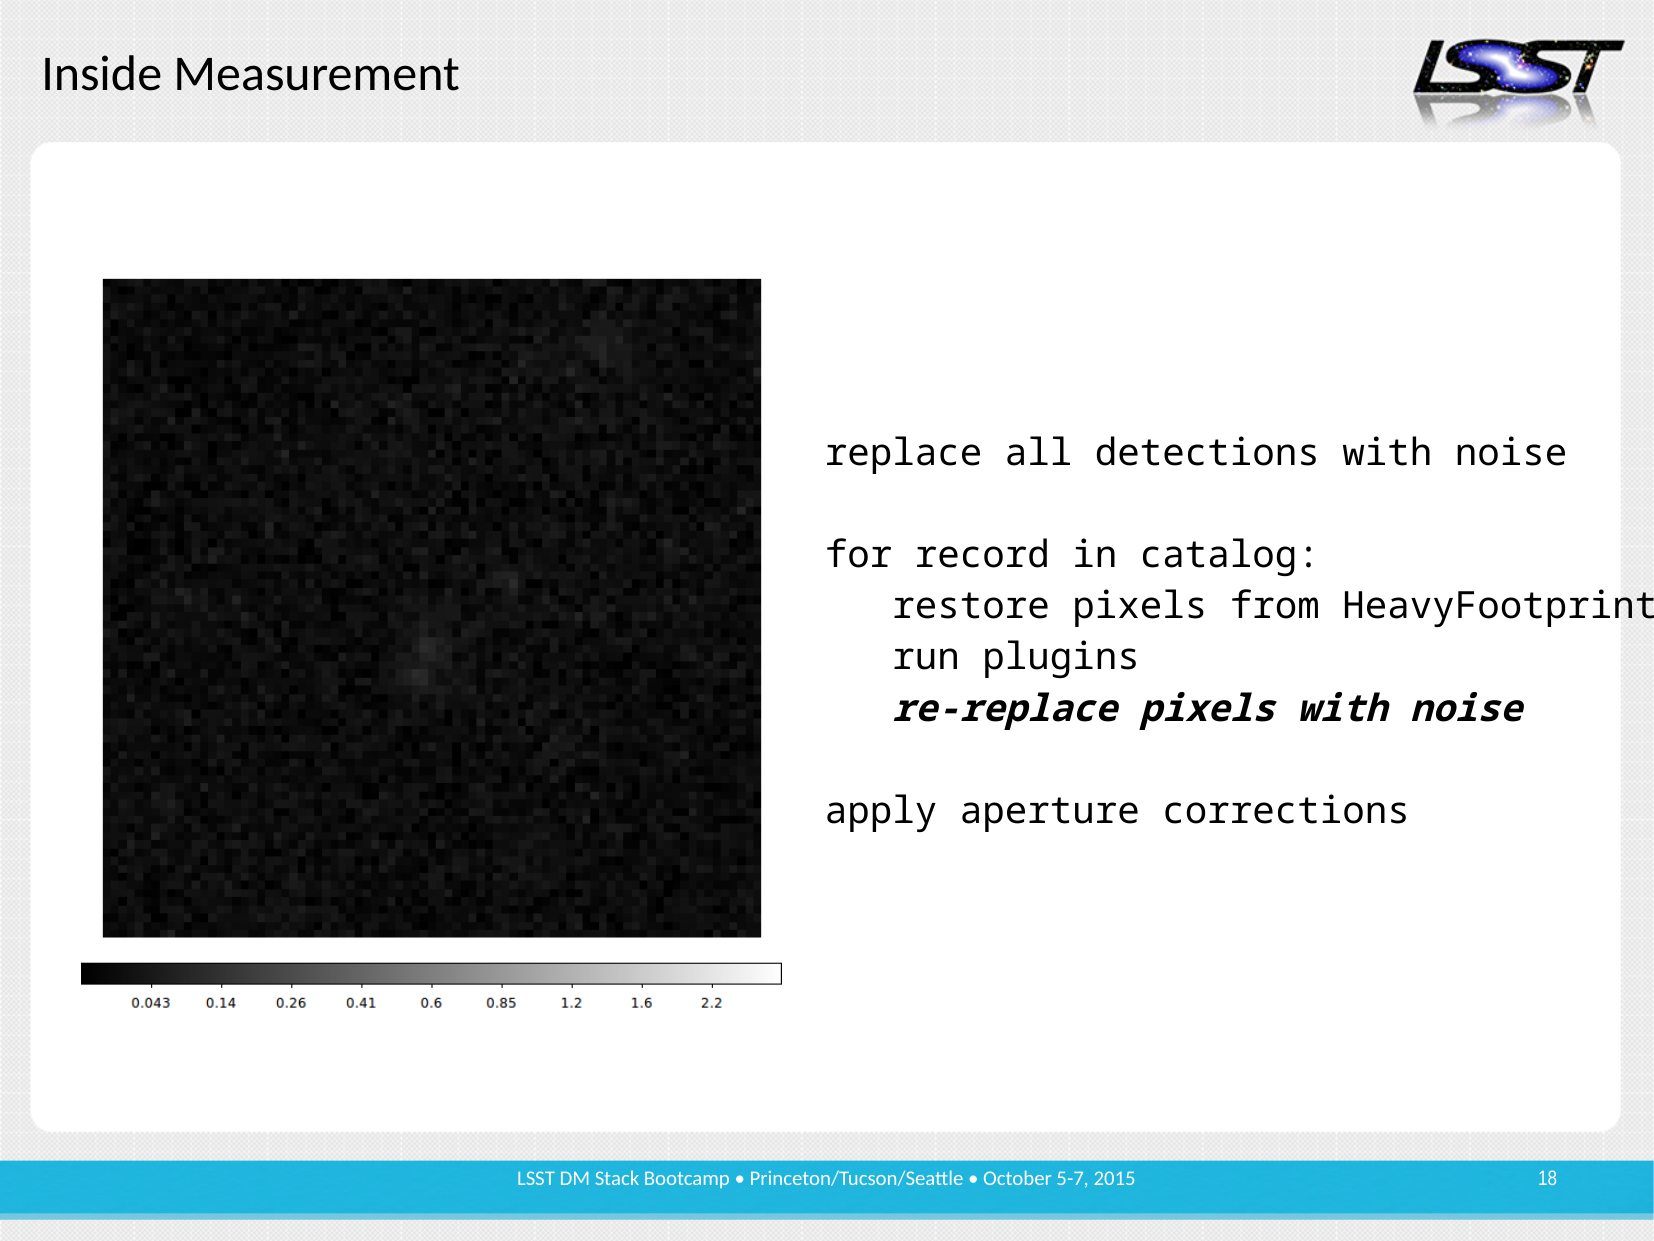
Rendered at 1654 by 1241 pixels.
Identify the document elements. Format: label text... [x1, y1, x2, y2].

picture [0, 0, 1654, 1241]
title Inside Measurement [41, 27, 1161, 129]
text_box replace all detections with noise for record in catalog: restore pixels from HeavyFootprint run plugins re-replace pixels with noise apply aperture corrections [810, 285, 1591, 976]
